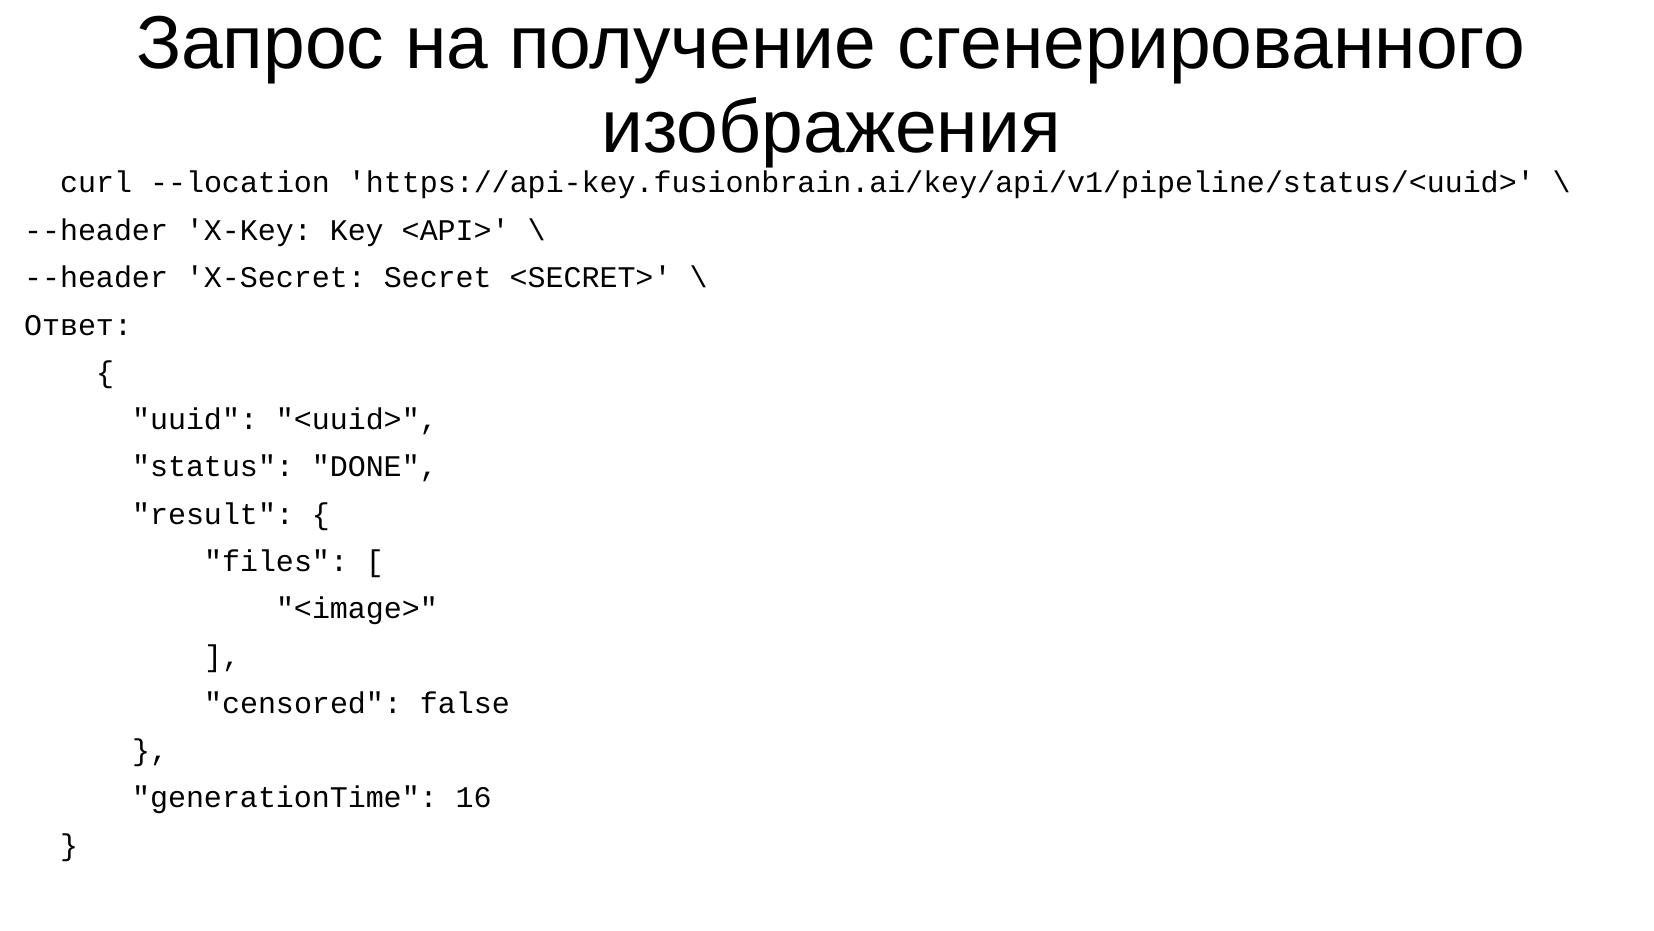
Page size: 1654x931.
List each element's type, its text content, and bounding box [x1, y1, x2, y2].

title Запрос на получение сгенерированного изображения [95, 0, 1567, 168]
list curl --location 'https://api-key.fusionbrain.ai/key/api/v1/pipeline/status/<uuid>' \ --header 'X-Key: Key <API>' \ --header 'X-Secret: Secret <SECRET>' \ Ответ: { "uuid": "<uuid>", "status": "DONE", "result": { "files": [ "<image>" ], "censored": false }, "generationTime": 16 } [24, 168, 1607, 902]
